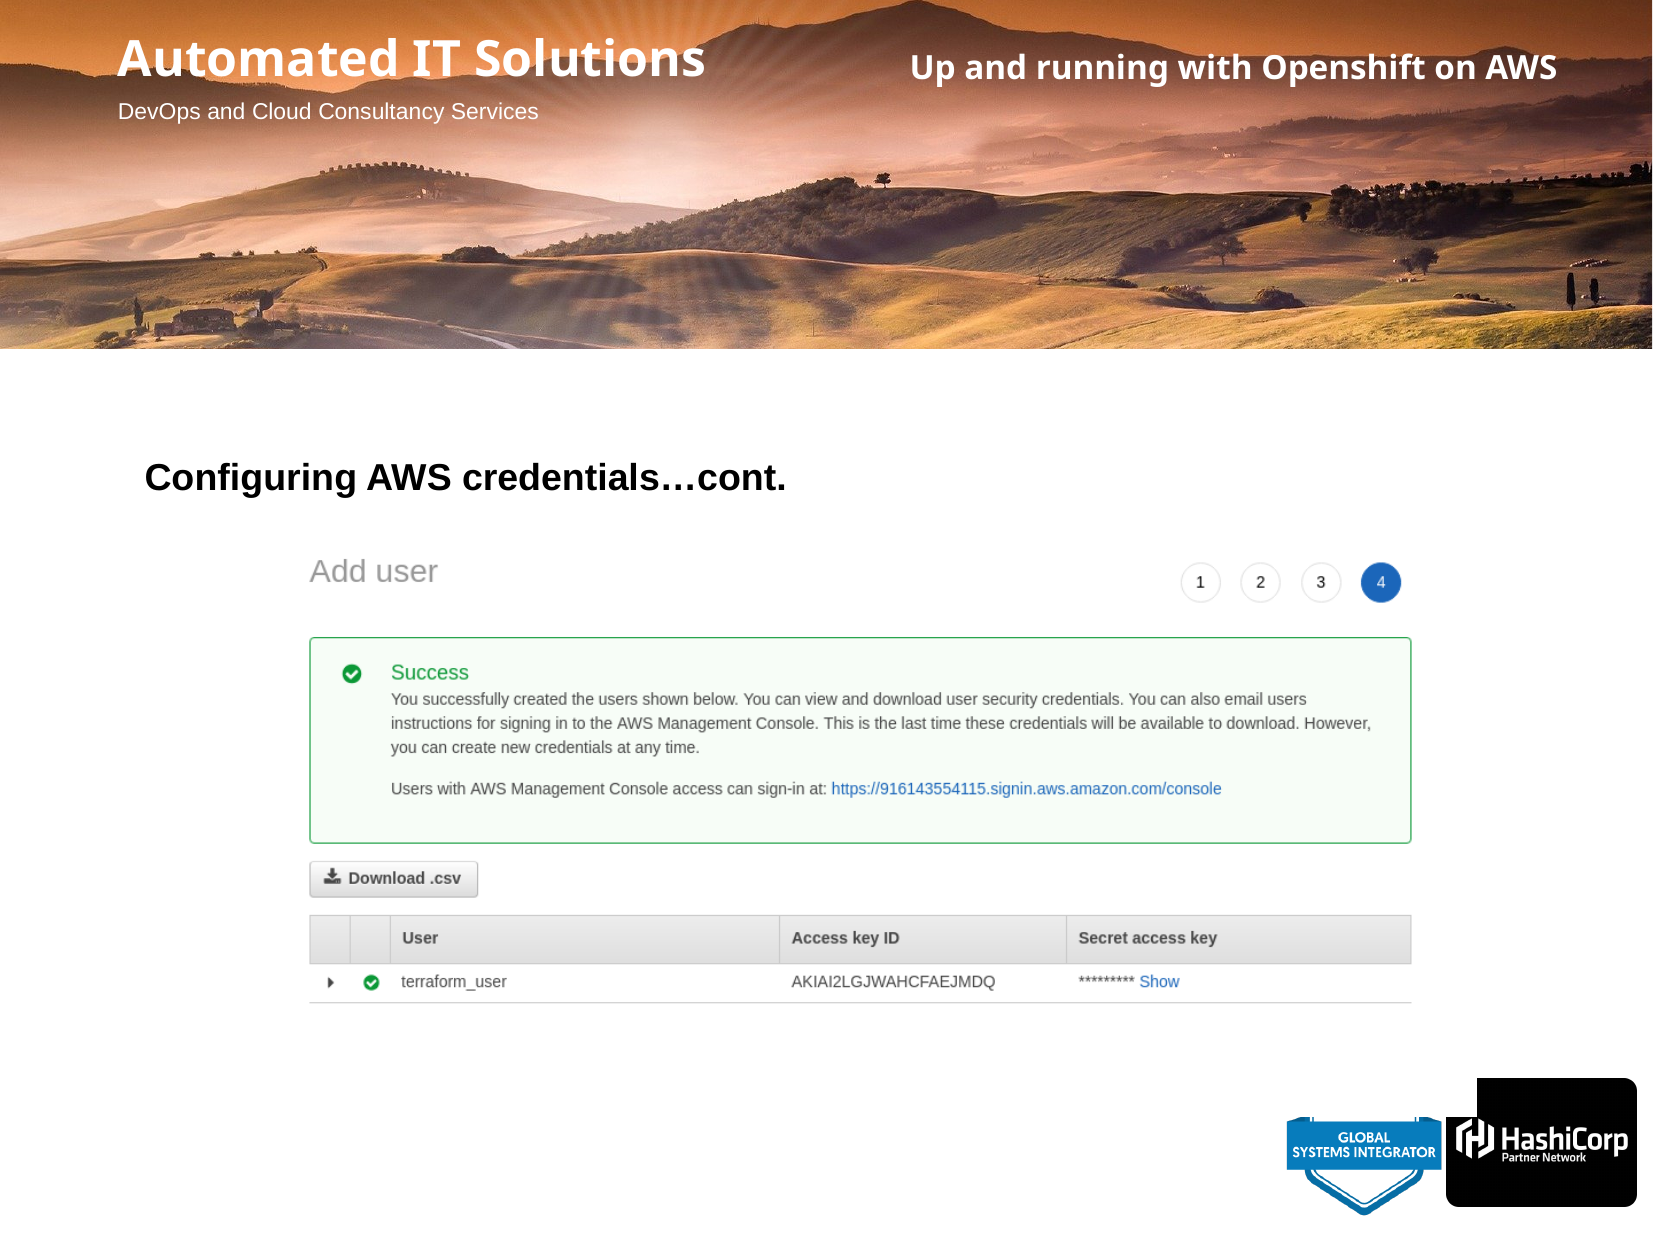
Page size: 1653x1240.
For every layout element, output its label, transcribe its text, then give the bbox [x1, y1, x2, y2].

picture [0, 0, 1653, 349]
text_box Configuring AWS credentials…cont. [129, 448, 1517, 1240]
picture [1517, 1078, 1637, 1207]
text_box Up and running with Openshift on AWS [885, 46, 1582, 87]
text_box [118, 413, 1607, 570]
picture [259, 543, 1477, 1117]
